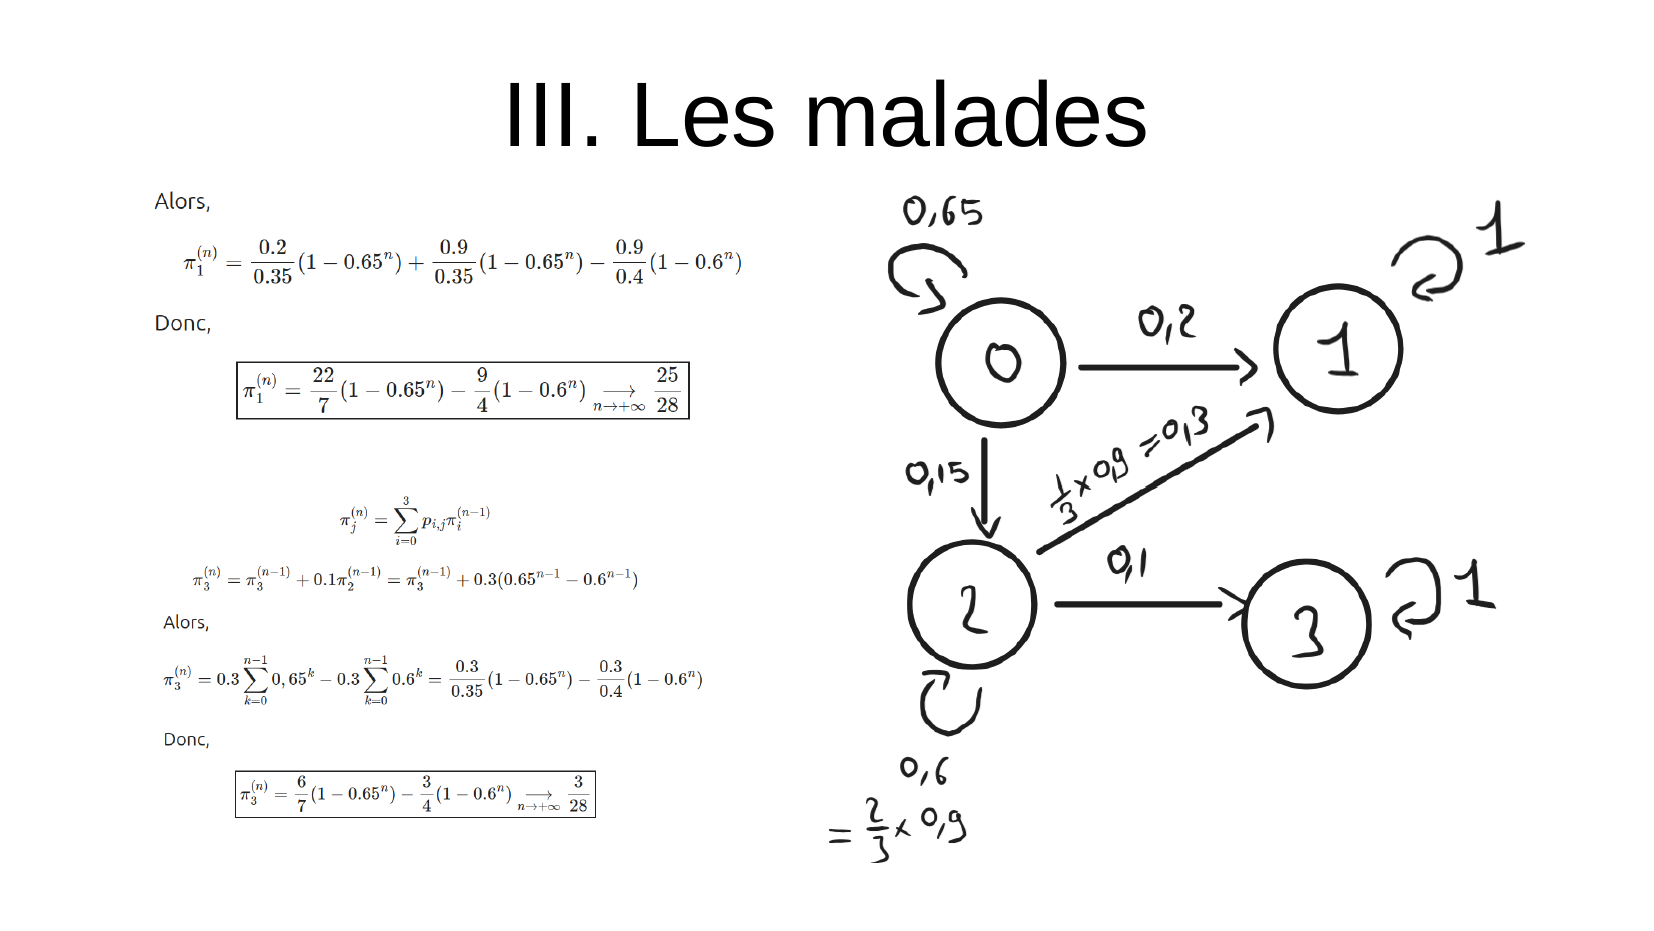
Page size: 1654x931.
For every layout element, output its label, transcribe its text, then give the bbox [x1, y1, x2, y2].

title III. Les malades [82, 37, 1571, 193]
picture [150, 193, 751, 444]
picture [150, 477, 713, 826]
picture [825, 193, 1536, 863]
